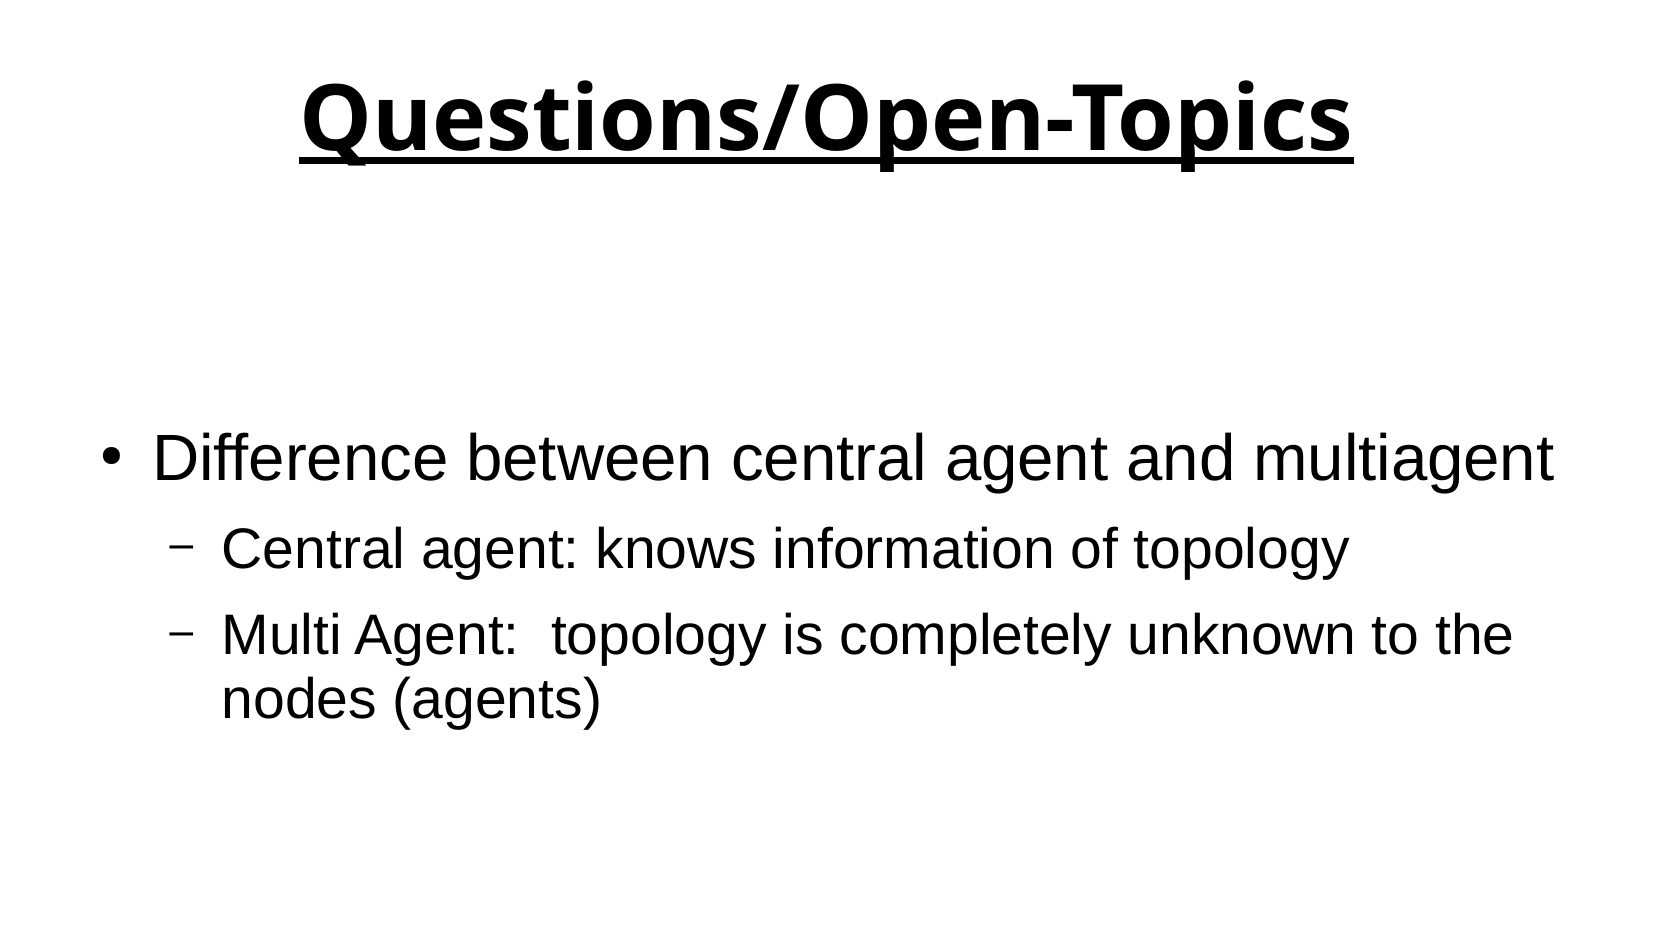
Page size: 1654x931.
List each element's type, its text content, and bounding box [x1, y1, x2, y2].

title Questions/Open-Topics [82, 37, 1571, 193]
list Difference between central agent and multiagent Central agent: knows information of topology Multi Agent: topology is completely unknown to the nodes (agents) [82, 217, 1571, 758]
